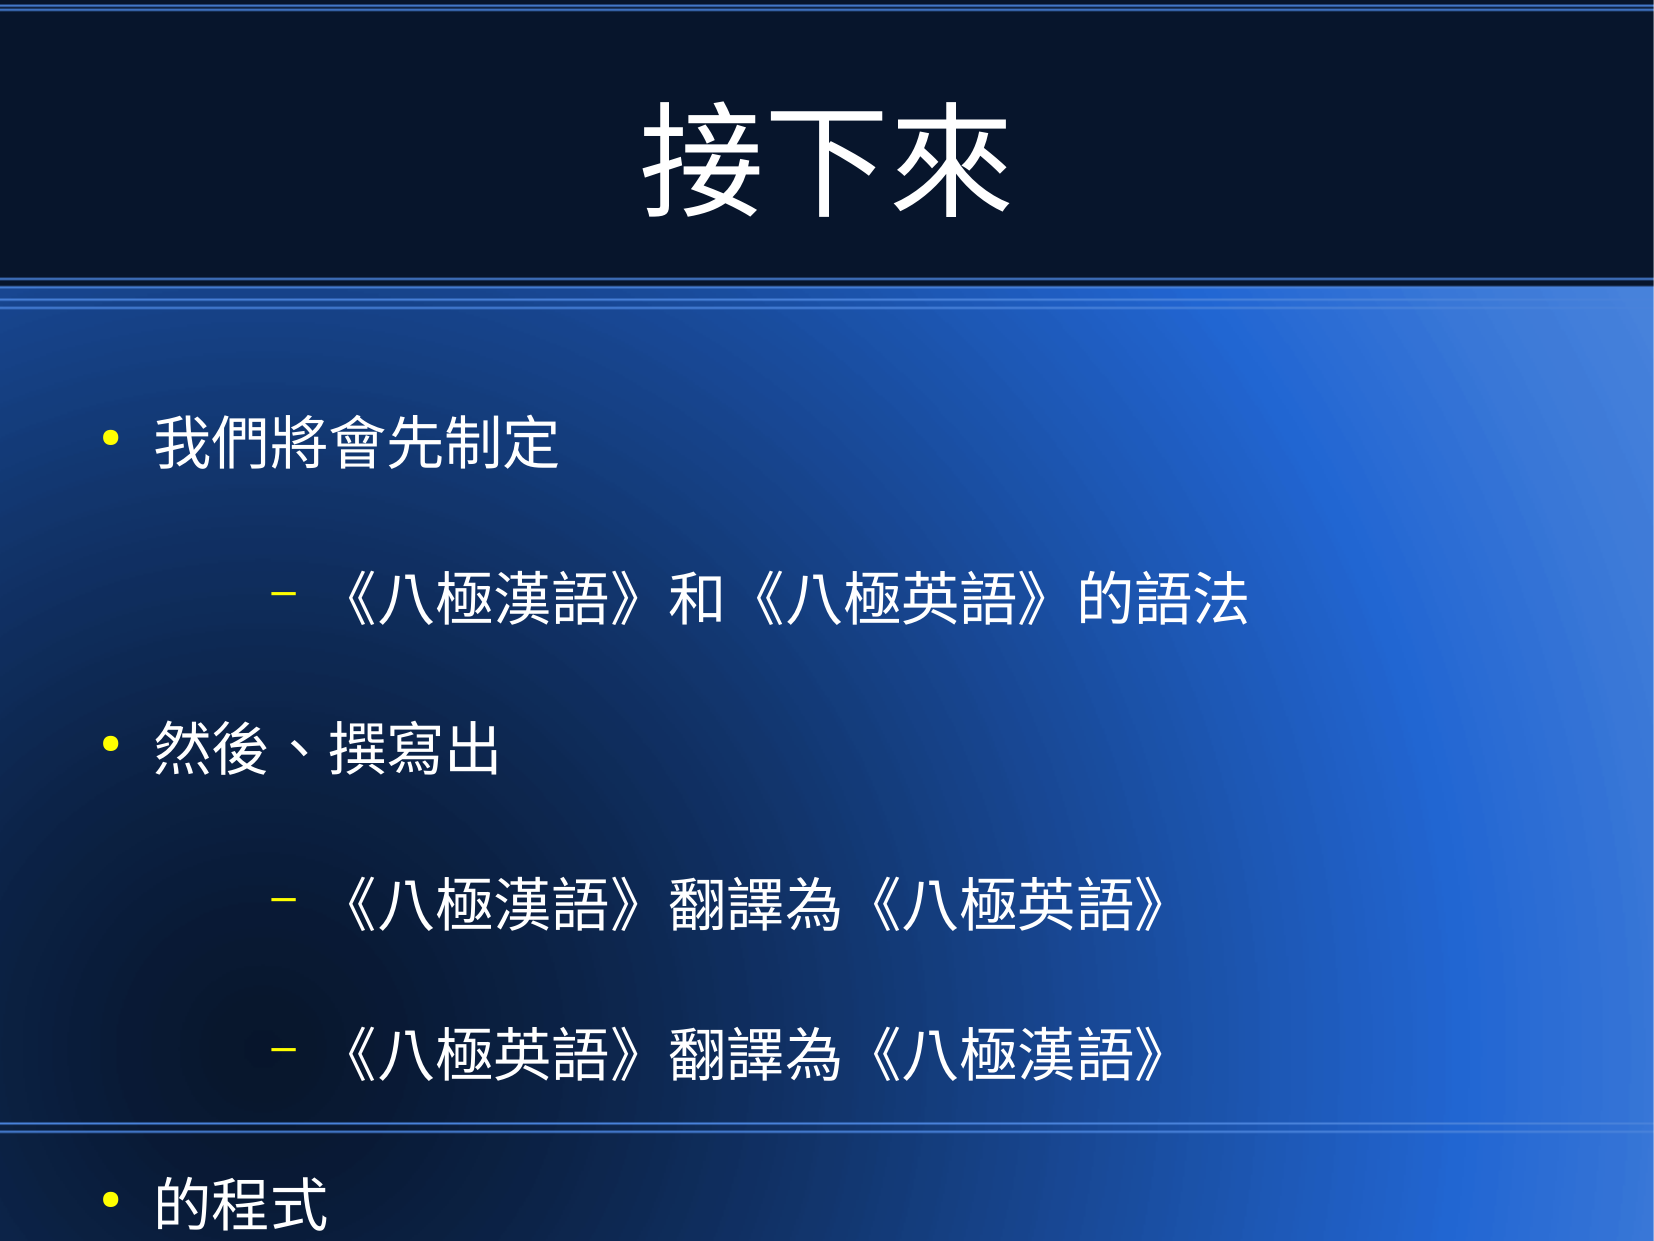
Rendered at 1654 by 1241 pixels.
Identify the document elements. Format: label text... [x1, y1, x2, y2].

picture [0, 0, 1654, 1241]
list 我們將會先制定 《八極漢語》和《八極英語》的語法 然後、撰寫出 《八極漢語》翻譯為《八極英語》 《八極英語》翻譯為《八極漢語》 的程式 [82, 355, 1571, 1241]
title 接下來 [82, 49, 1571, 257]
